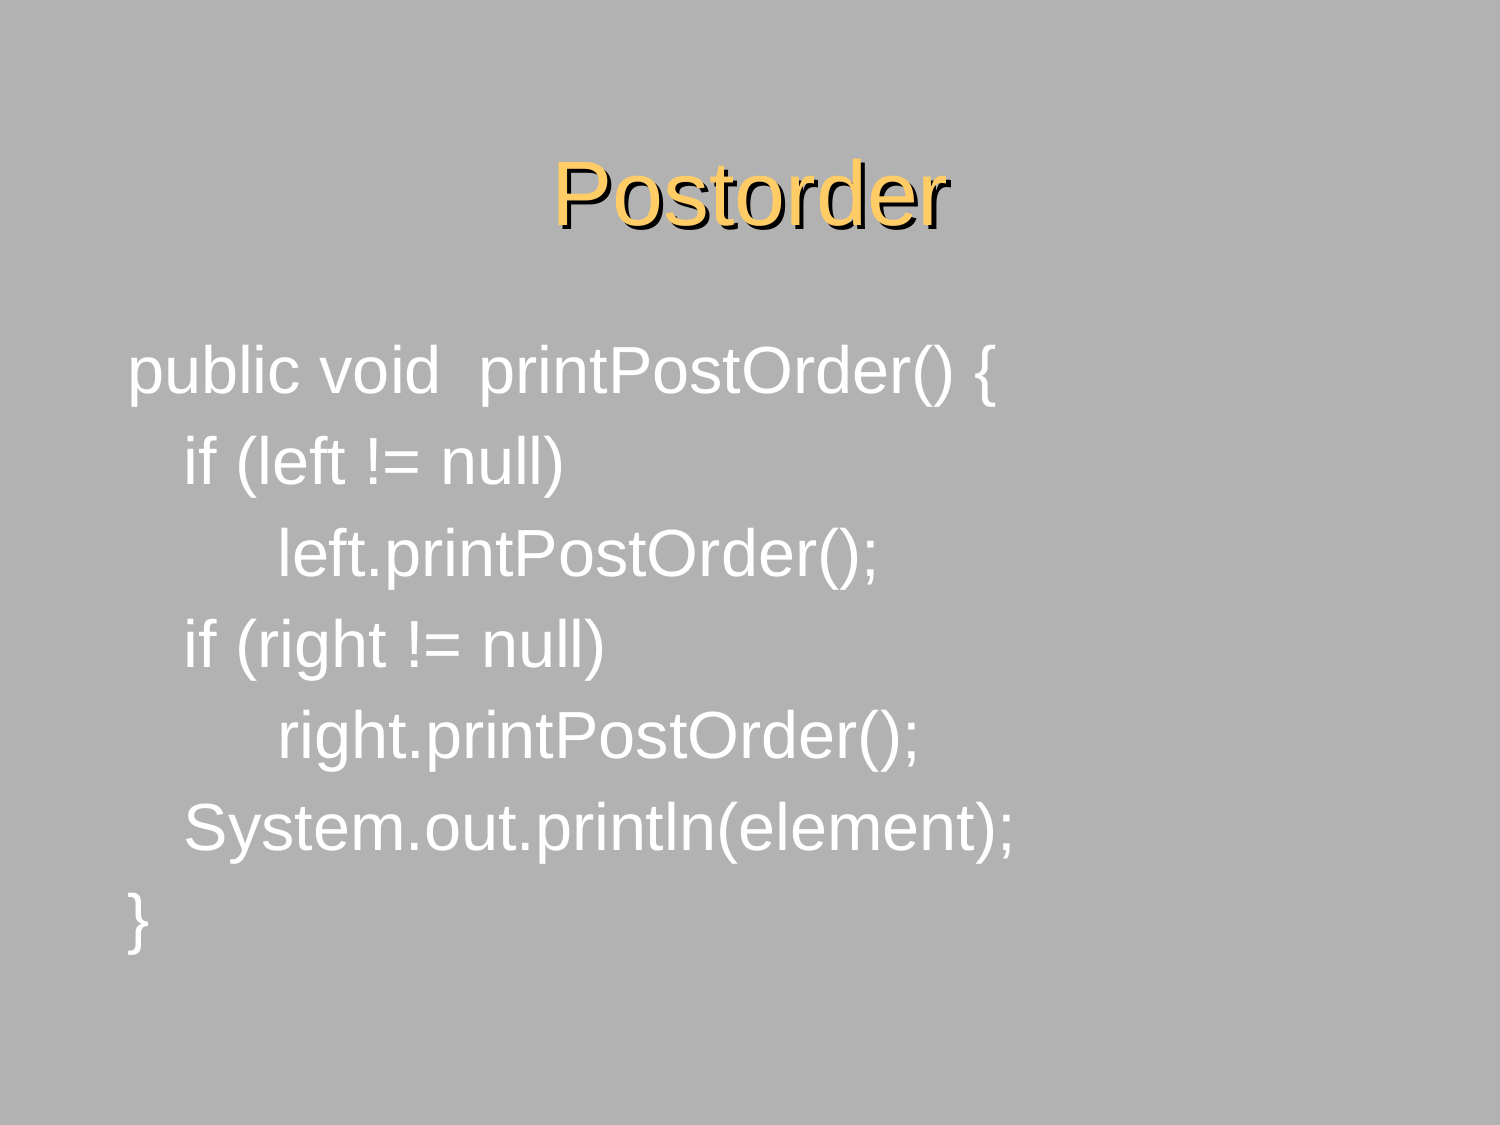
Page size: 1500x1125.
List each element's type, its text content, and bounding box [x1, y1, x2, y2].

title Postorder [112, 99, 1388, 288]
list public void printPostOrder() { if (left != null) left.printPostOrder(); if (right != null) right.printPostOrder(); System.out.println(element); } [112, 324, 1388, 1001]
